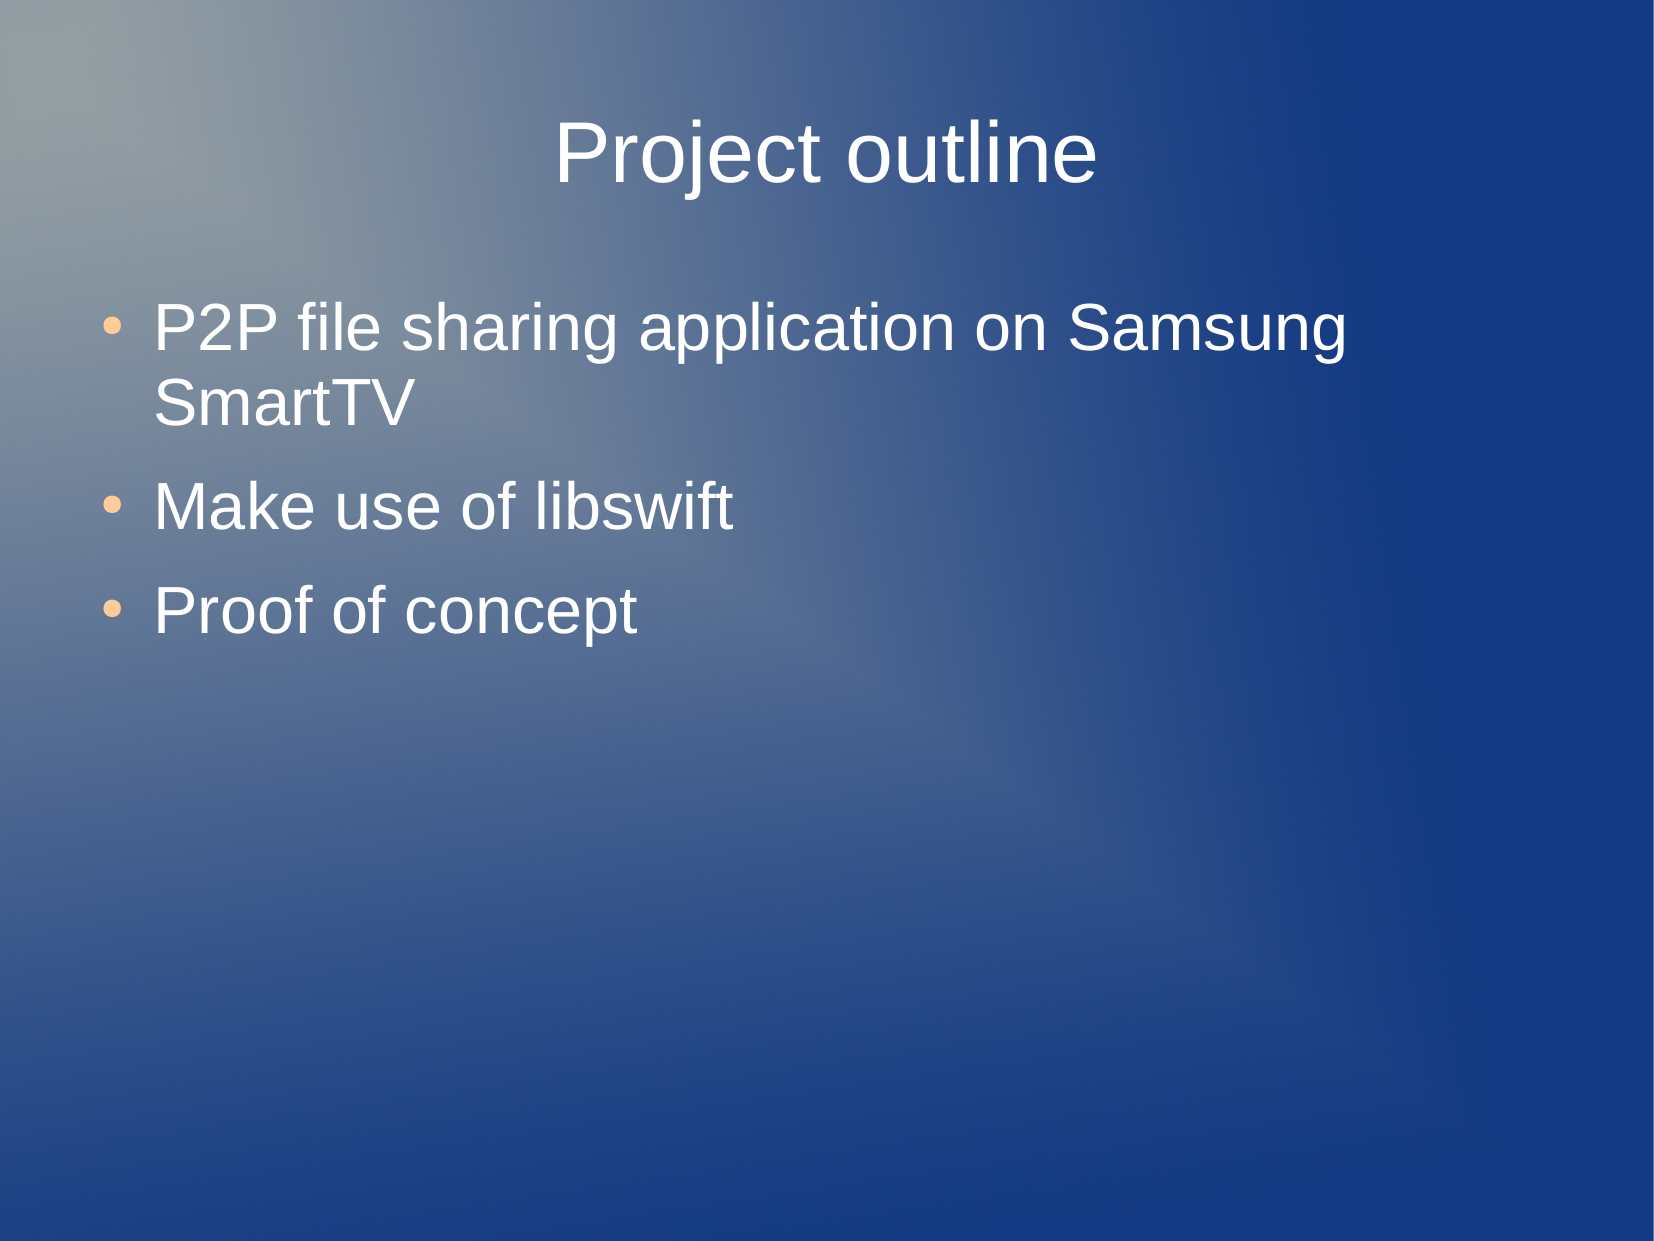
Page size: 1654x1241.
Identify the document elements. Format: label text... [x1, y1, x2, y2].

title Project outline [82, 49, 1571, 257]
picture [0, 0, 1654, 1241]
list P2P file sharing application on Samsung SmartTV Make use of libswift Proof of concept [82, 290, 1571, 1010]
